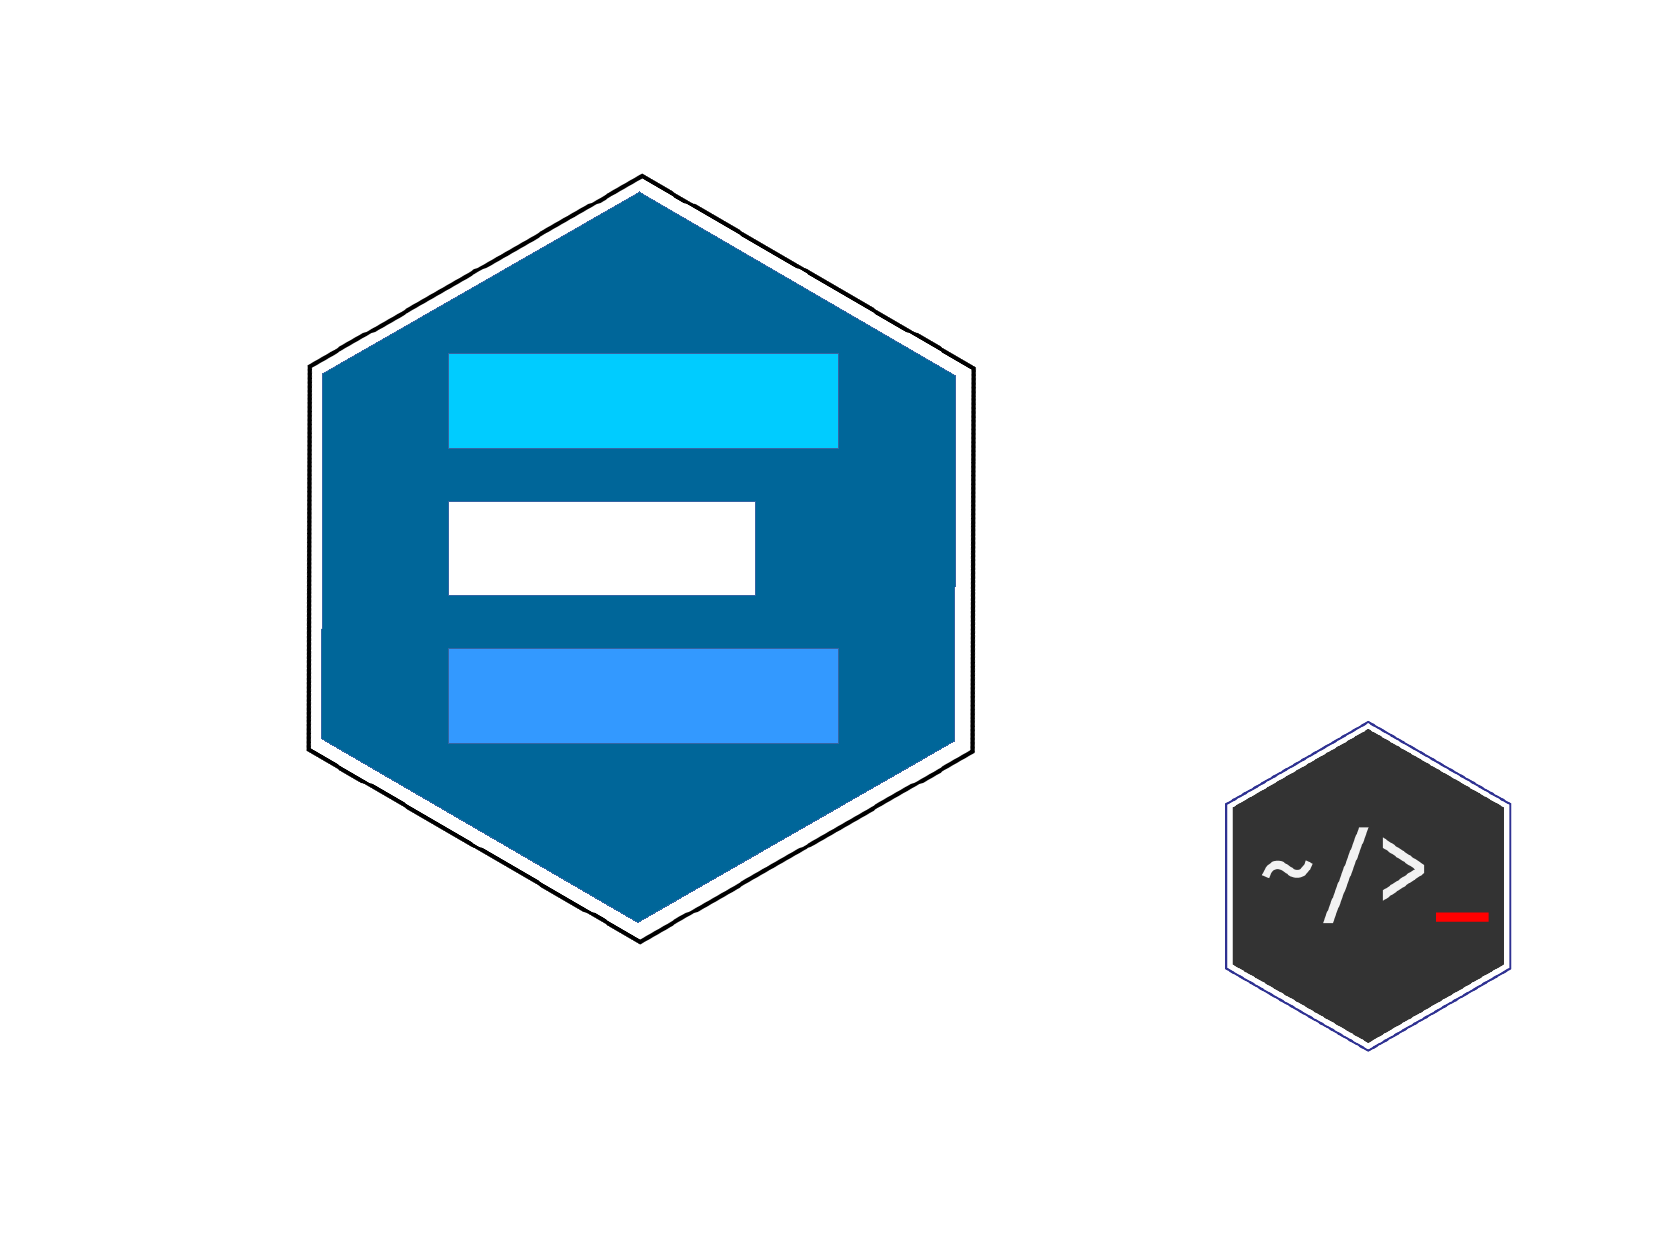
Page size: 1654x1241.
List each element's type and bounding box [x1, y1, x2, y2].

text_box [321, 191, 956, 923]
picture [1122, 719, 1614, 1052]
picture [138, 75, 1142, 1041]
